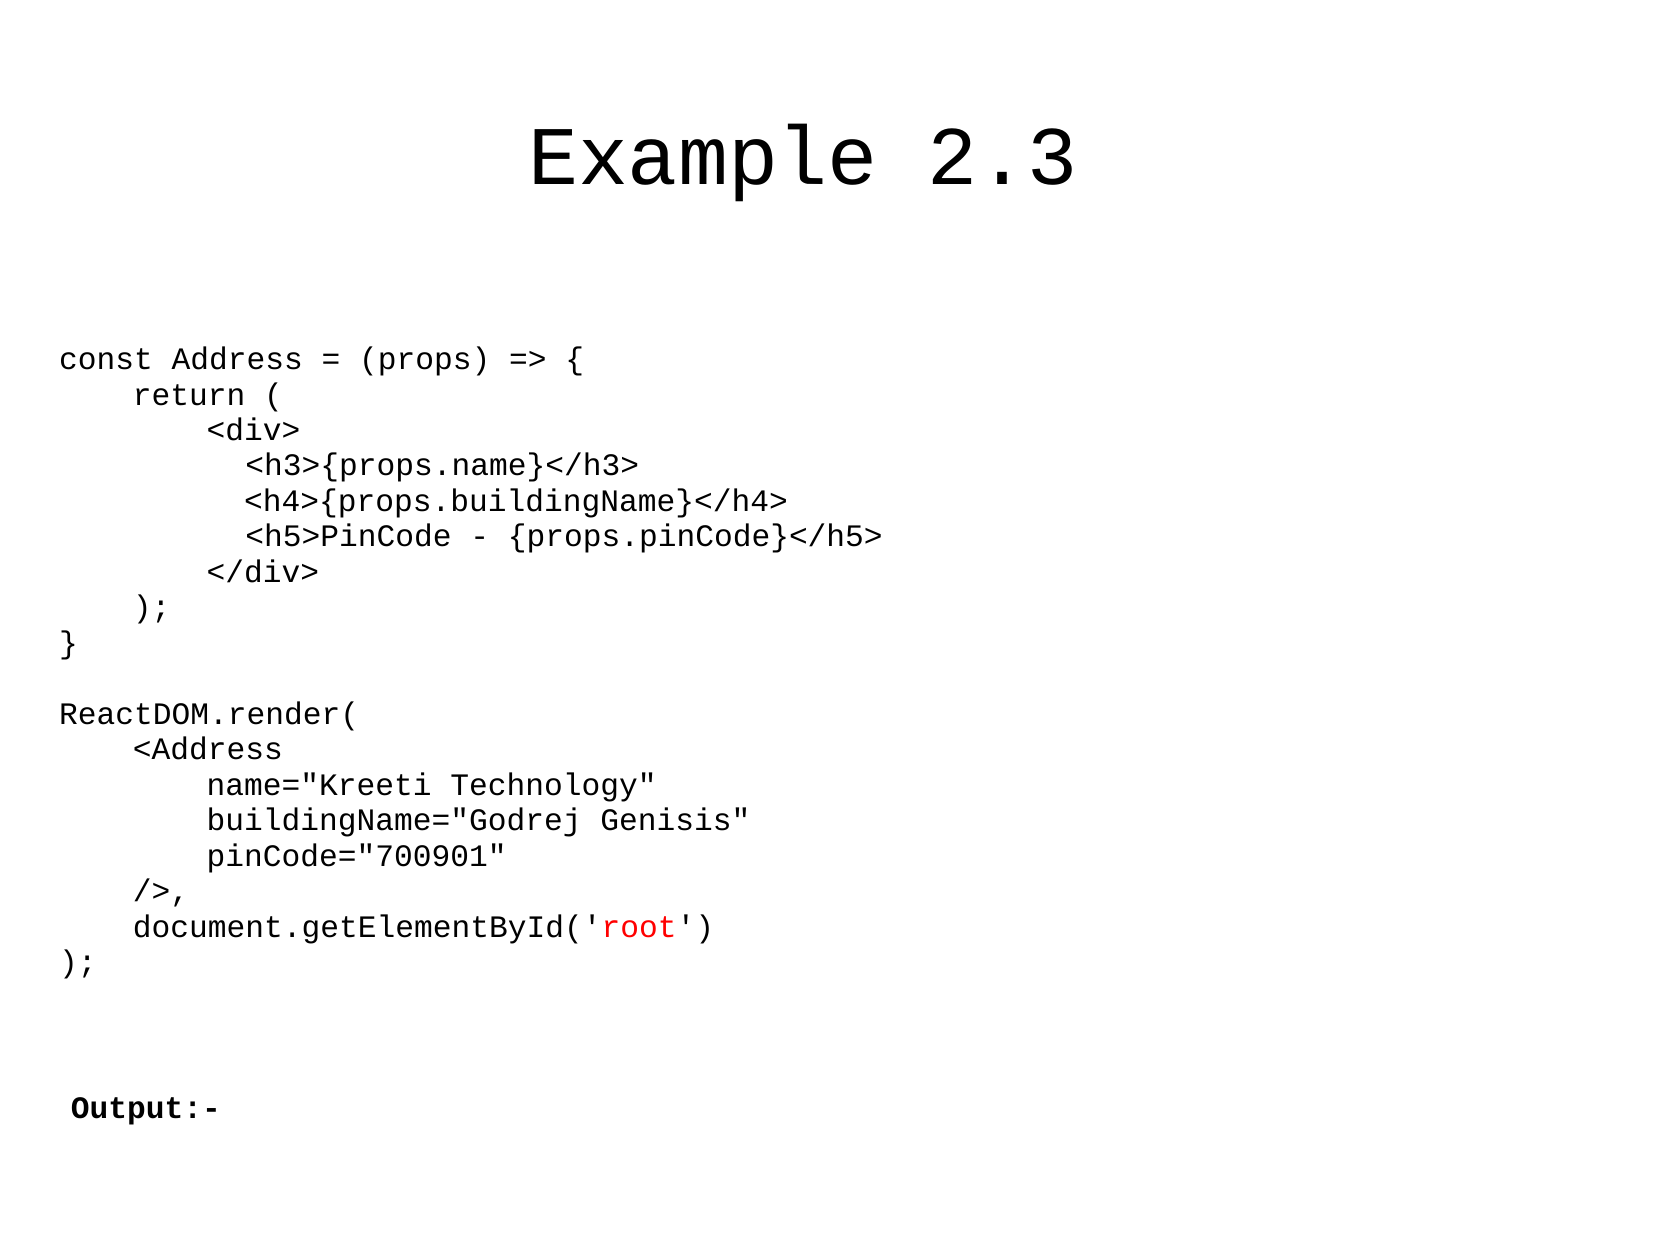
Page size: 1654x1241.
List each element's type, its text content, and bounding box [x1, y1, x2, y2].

text_box Output:- [70, 1017, 1559, 1238]
text_box Example 2.3 [59, 47, 1548, 277]
subtitle const Address = (props) => { return ( <div> <h3>{props.name}</h3> <h4>{props.buildingName}</h4> <h5>PinCode - {props.pinCode}</h5> </div> ); } ReactDOM.render( <Address name="Kreeti Technology" buildingName="Godrej Genisis" pinCode="700901" />, document.getElementById('root') ); [59, 307, 1548, 983]
